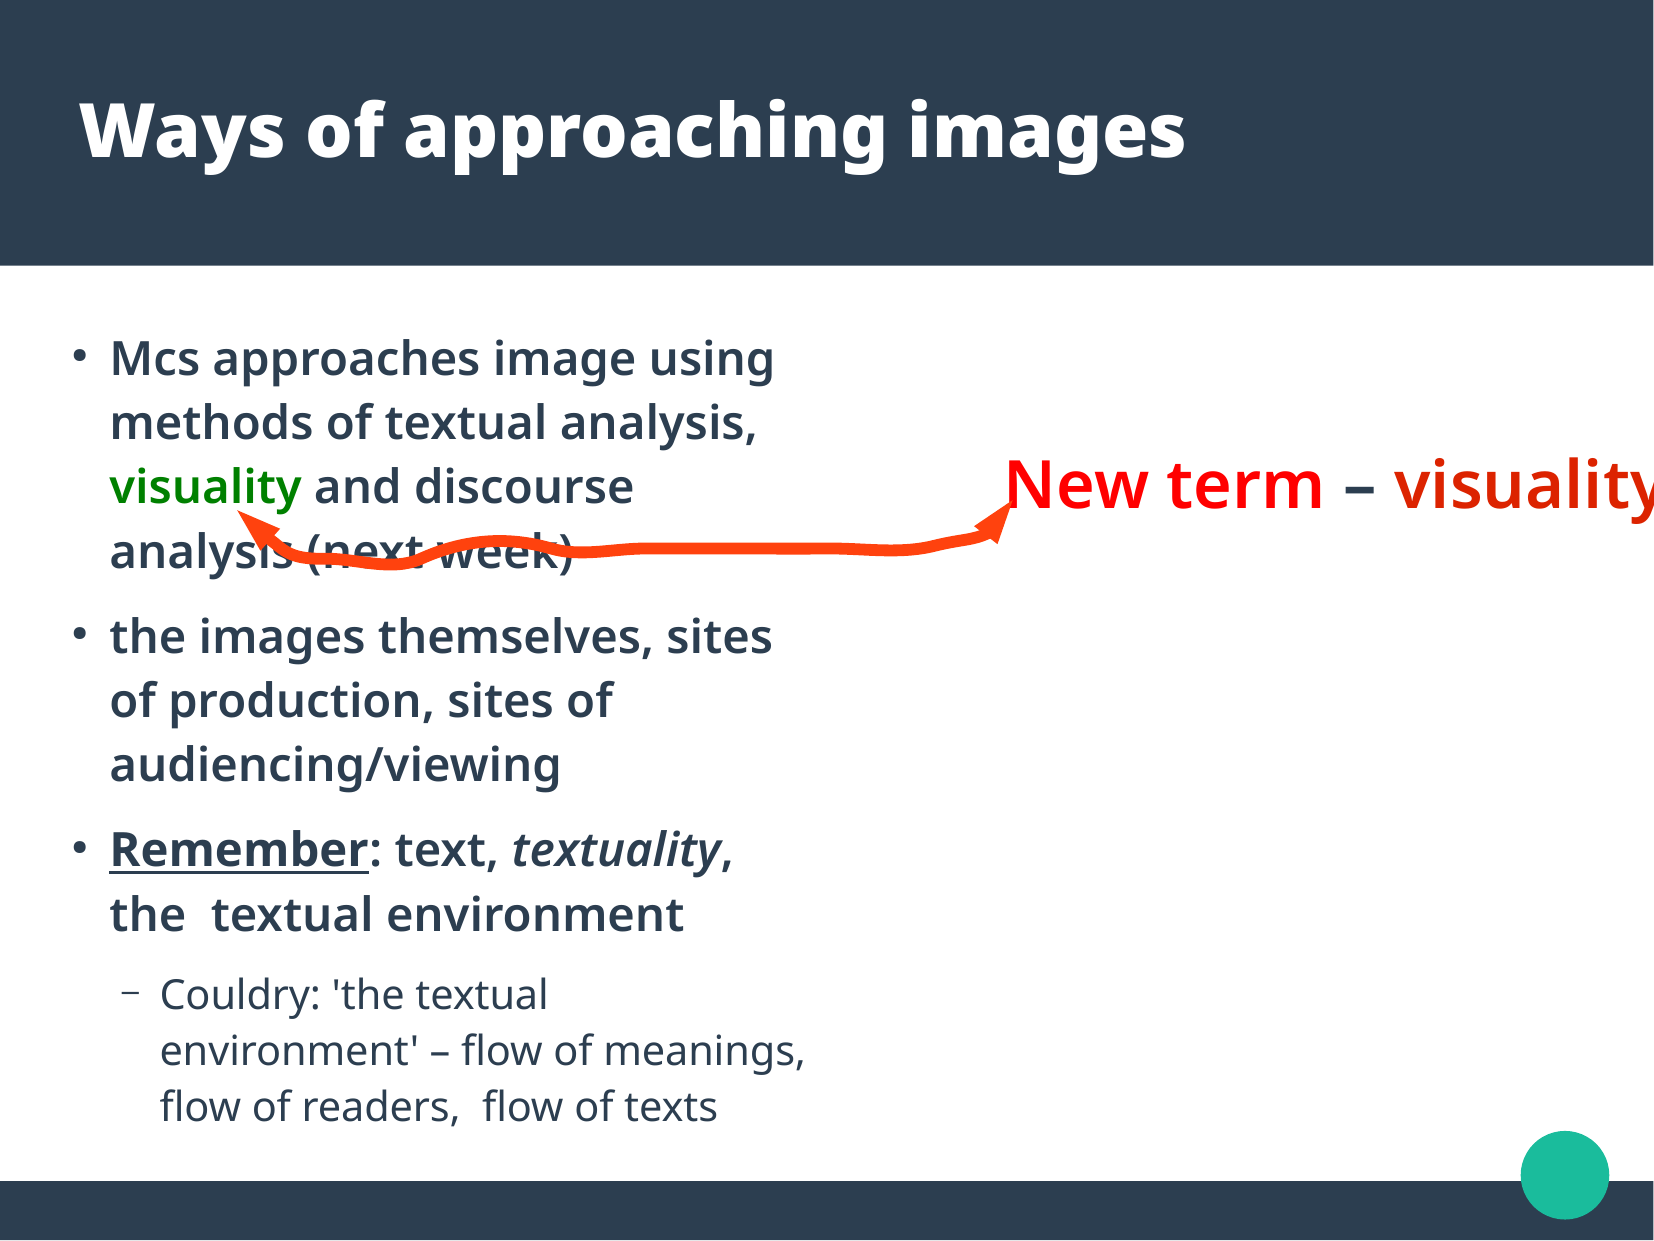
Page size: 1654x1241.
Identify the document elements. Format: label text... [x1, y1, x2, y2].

list Mcs approaches image using methods of textual analysis, visuality and discourse analysis (next week) the images themselves, sites of production, sites of audiencing/viewing Remember: text, textuality, the textual environment Couldry: 'the textual environment' – flow of meanings, flow of readers, flow of texts [59, 324, 809, 1152]
title Ways of approaching images [59, 49, 1595, 207]
list New term – visuality [1003, 437, 1654, 1241]
